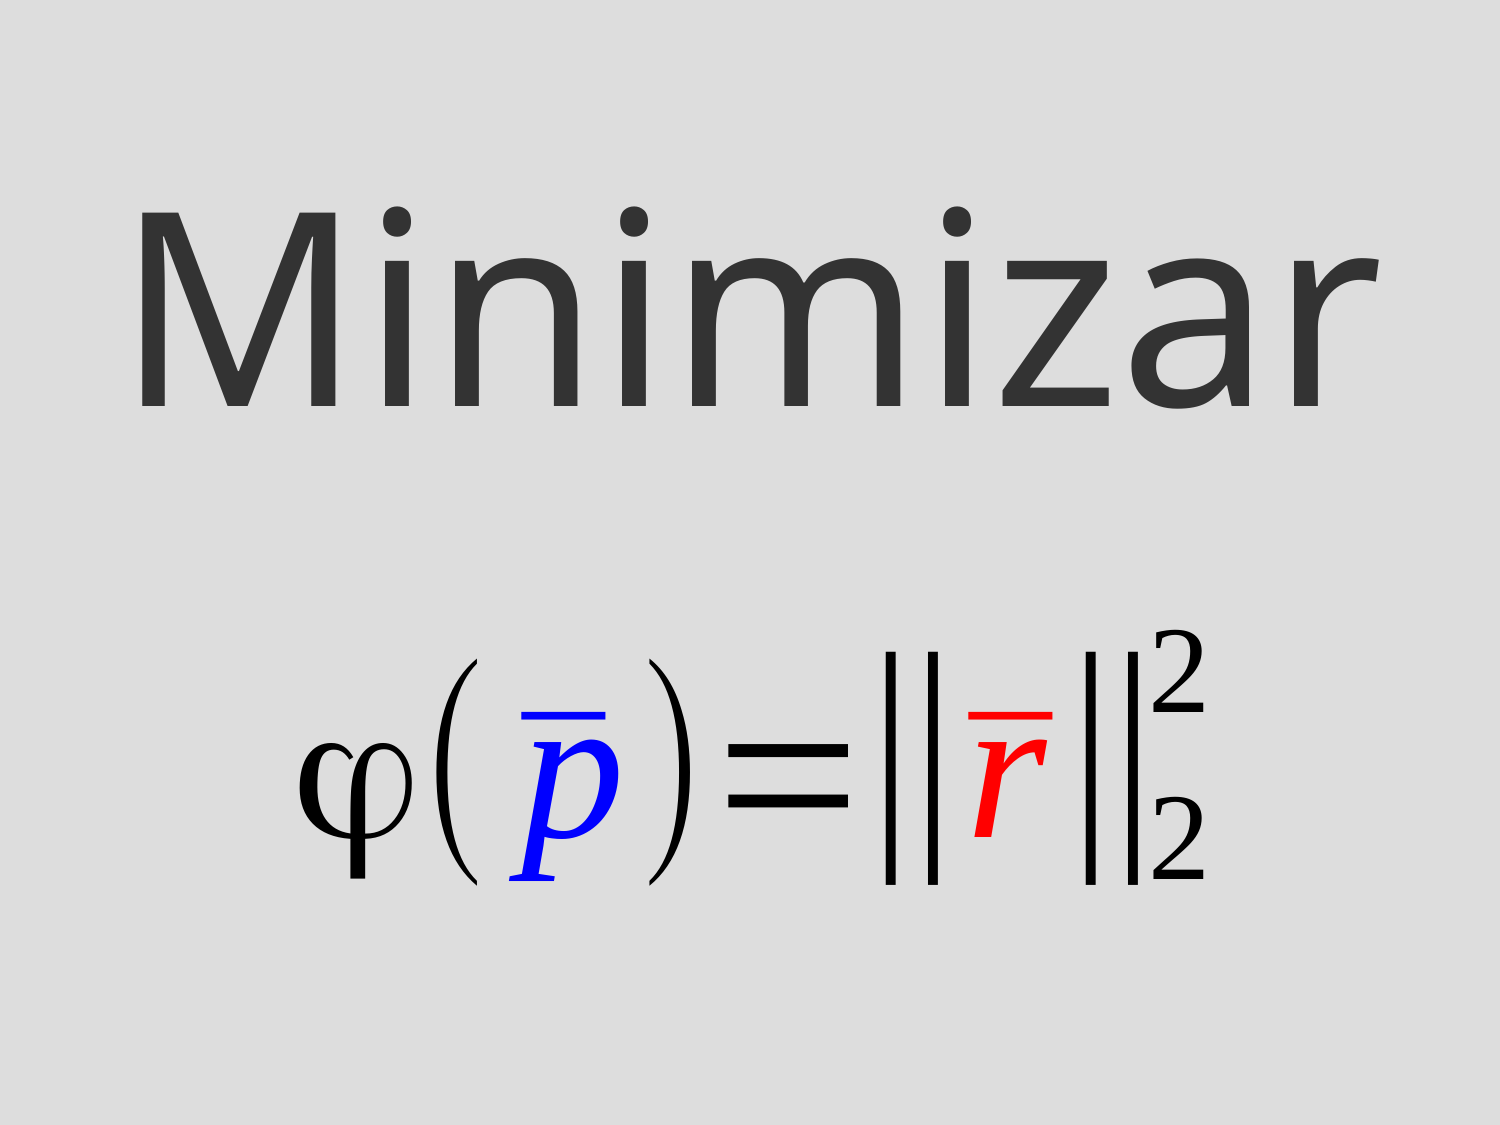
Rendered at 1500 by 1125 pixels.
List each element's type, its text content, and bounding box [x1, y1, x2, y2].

chart [282, 602, 1218, 907]
title Minimizar [75, 40, 1425, 556]
